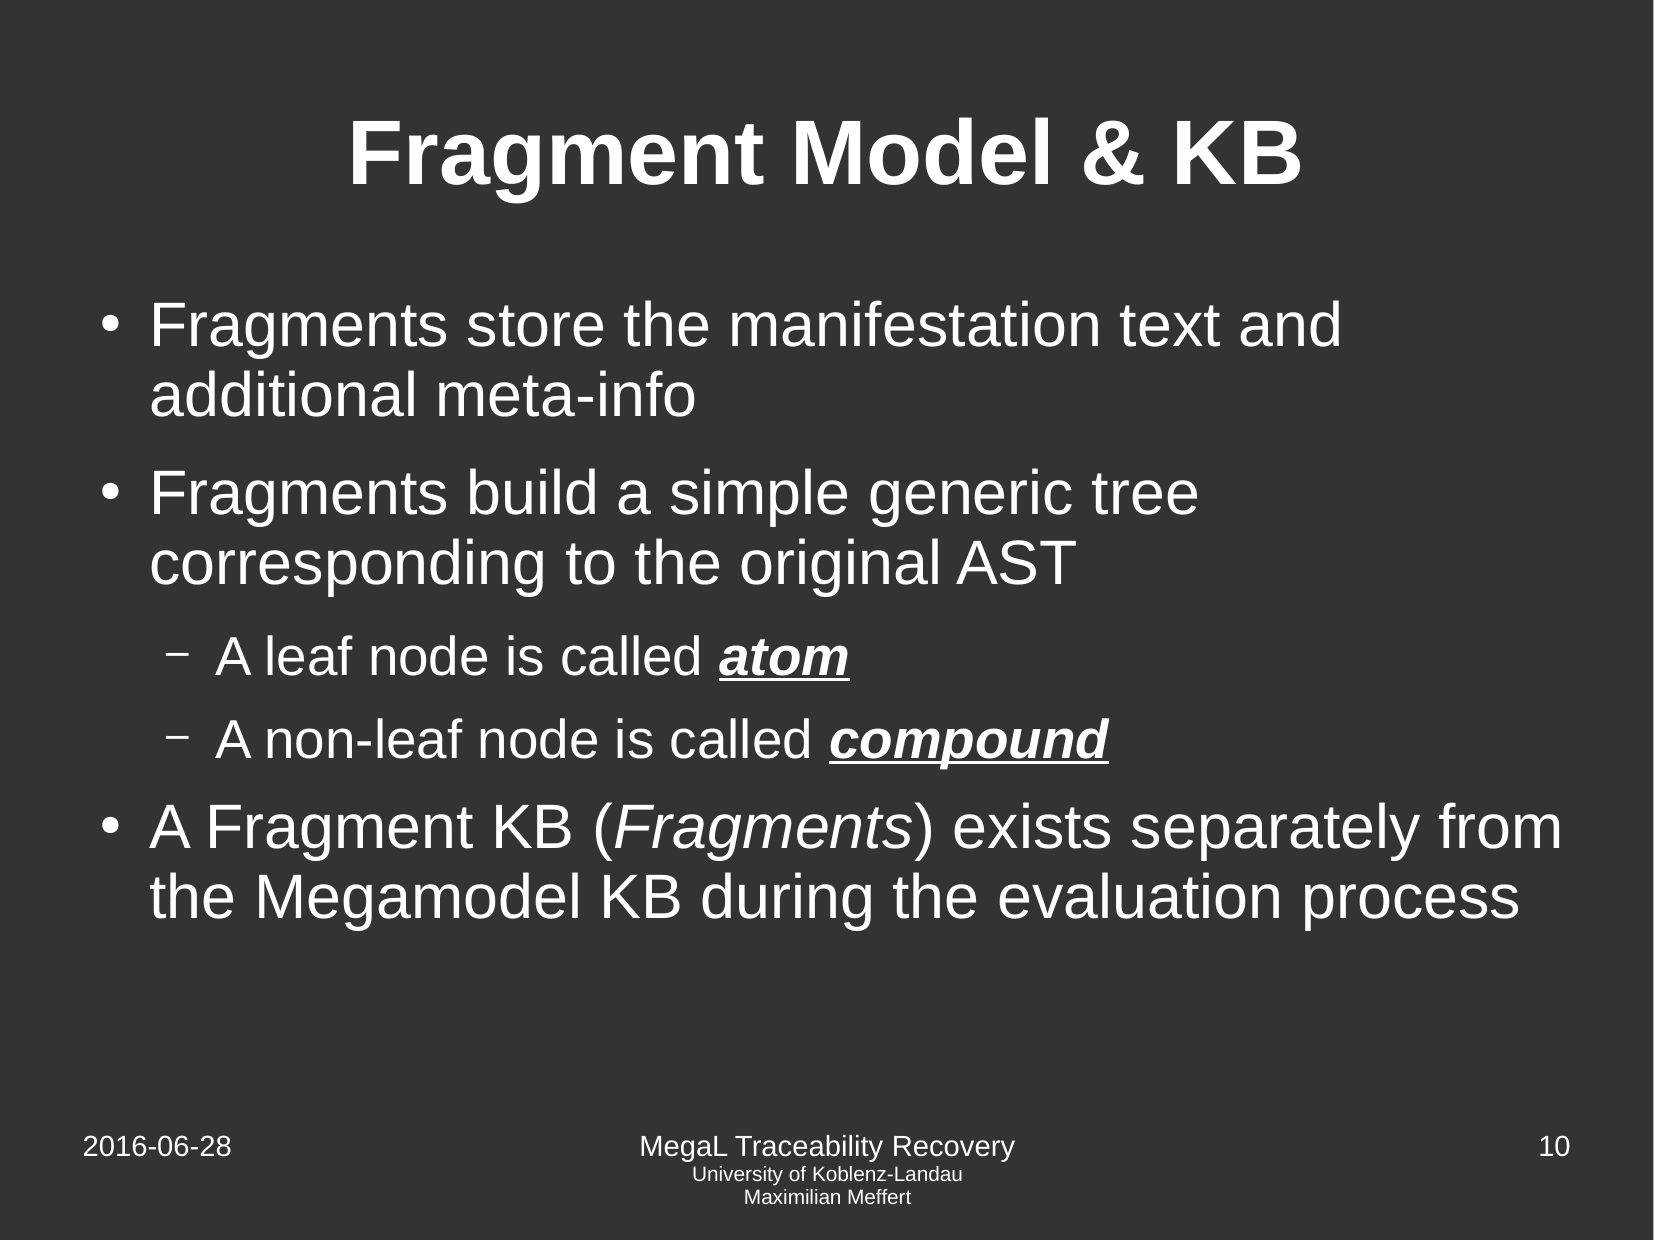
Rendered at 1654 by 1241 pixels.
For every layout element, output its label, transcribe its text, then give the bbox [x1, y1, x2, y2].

title Fragment Model & KB [82, 49, 1571, 257]
list Fragments store the manifestation text and additional meta-info Fragments build a simple generic tree corresponding to the original AST A leaf node is called atom A non-leaf node is called compound A Fragment KB (Fragments) exists separately from the Megamodel KB during the evaluation process [82, 290, 1571, 1010]
